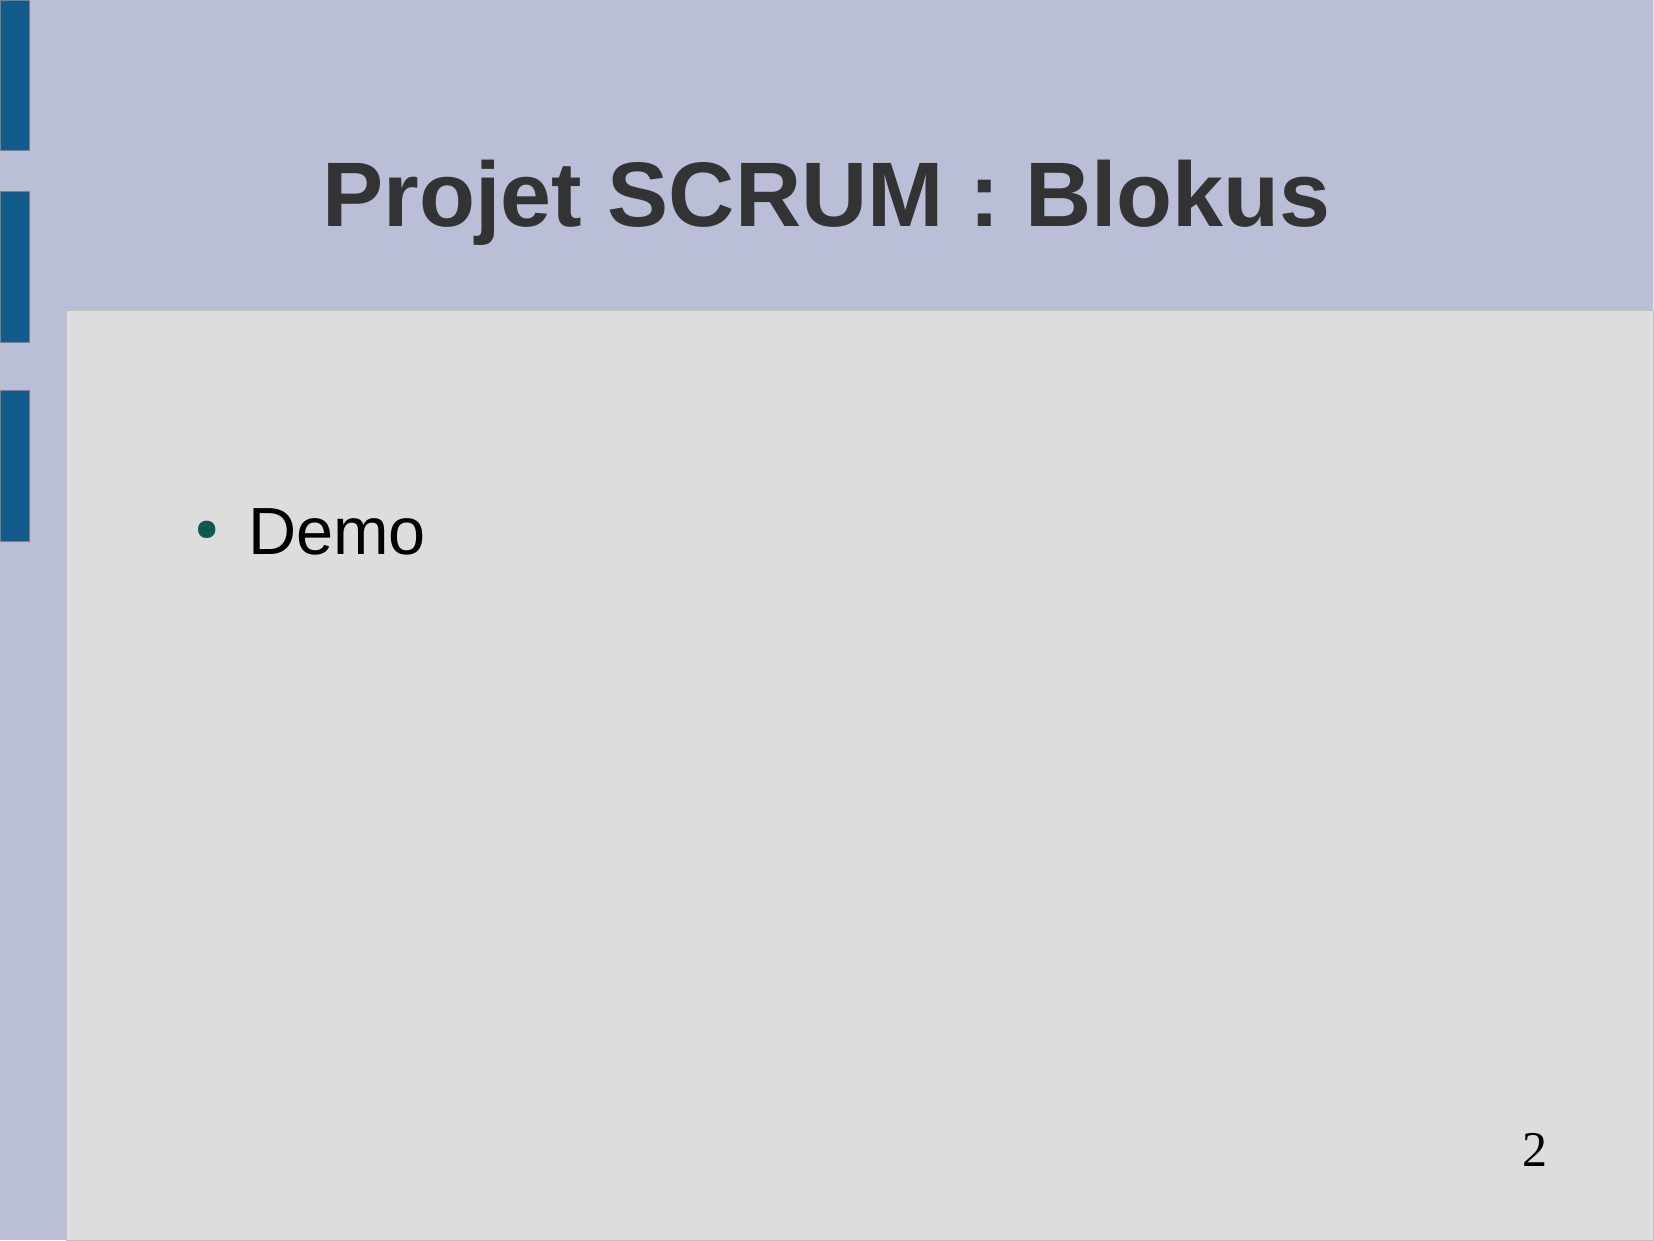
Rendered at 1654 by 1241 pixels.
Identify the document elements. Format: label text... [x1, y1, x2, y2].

list Demo [177, 494, 1590, 1241]
title Projet SCRUM : Blokus [121, 91, 1534, 299]
text_box 2 [1522, 1122, 1548, 1179]
